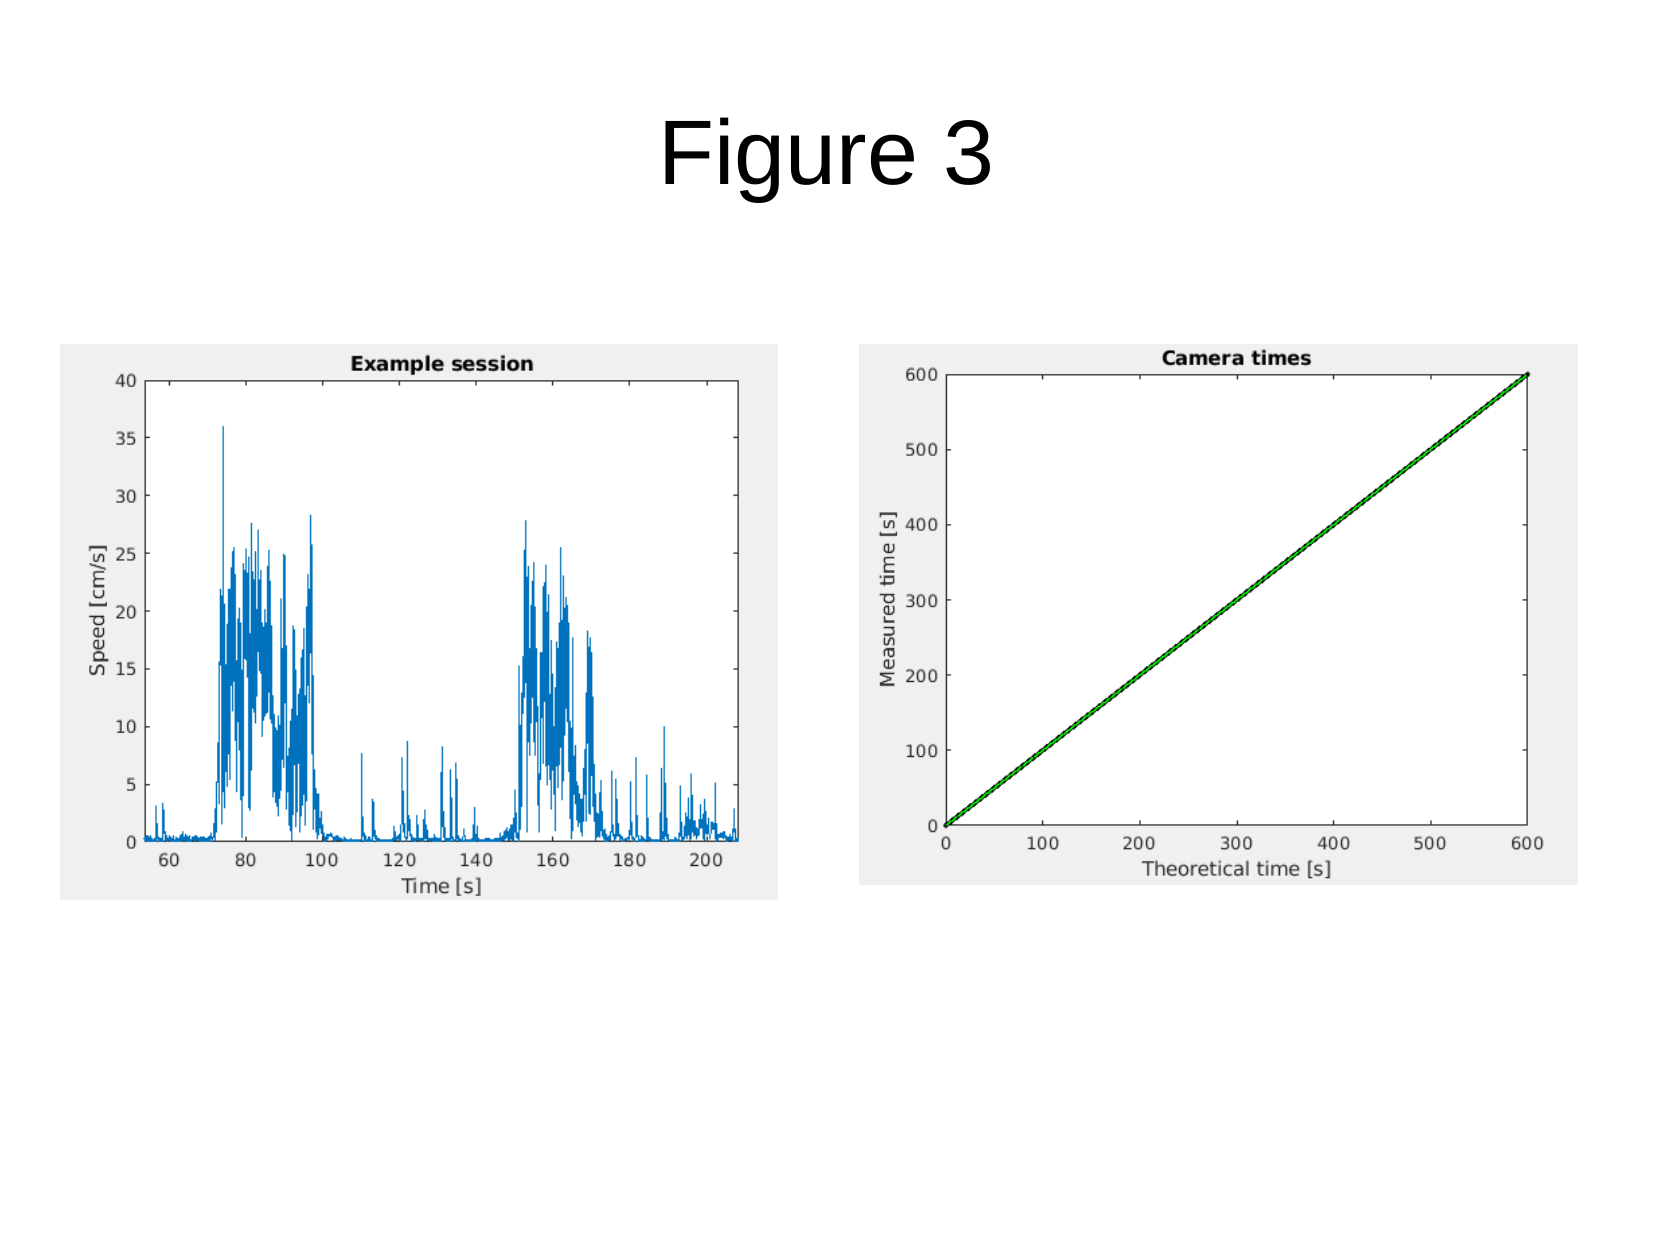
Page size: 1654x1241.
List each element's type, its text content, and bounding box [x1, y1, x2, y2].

title Figure 3 [82, 49, 1571, 257]
picture [859, 344, 1578, 886]
picture [60, 344, 778, 901]
